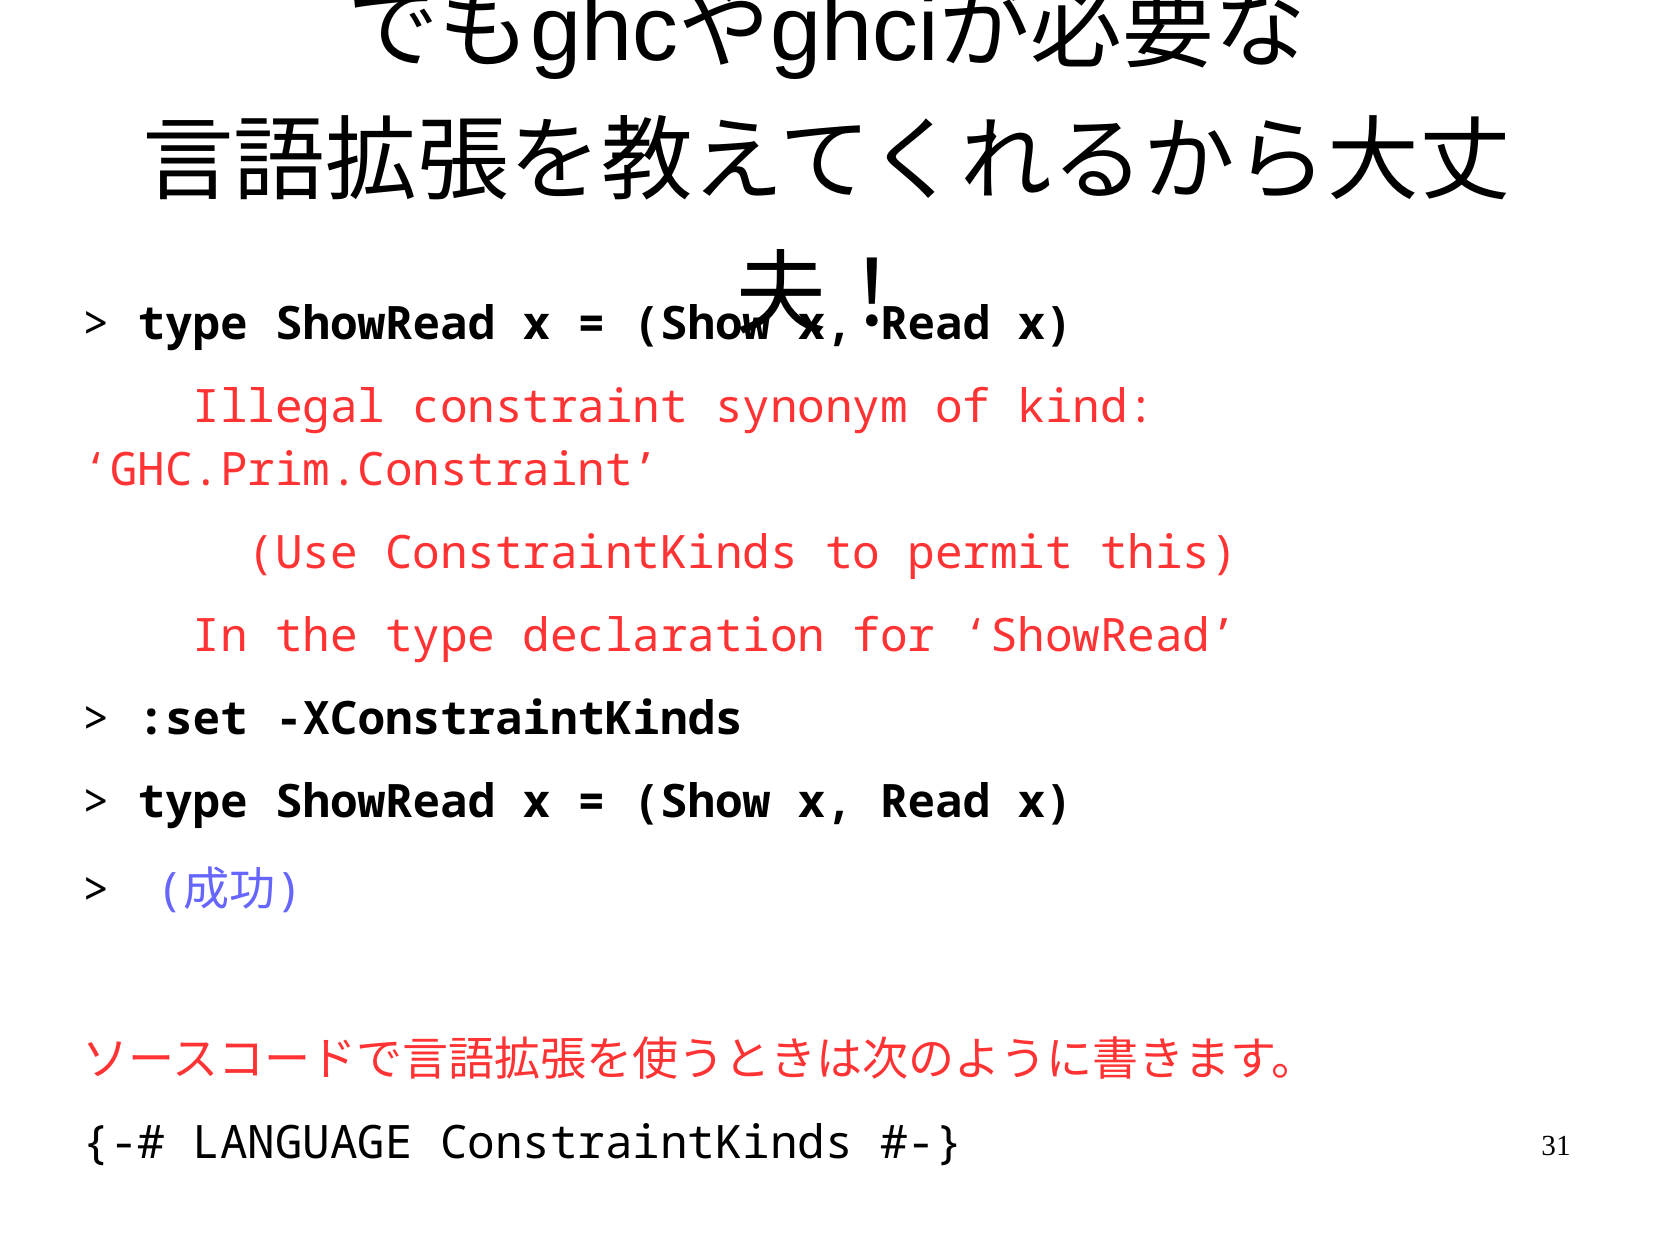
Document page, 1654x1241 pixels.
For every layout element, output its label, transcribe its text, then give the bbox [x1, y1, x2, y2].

list > type ShowRead x = (Show x, Read x) Illegal constraint synonym of kind: ‘GHC.Prim.Constraint’ (Use ConstraintKinds to permit this) In the type declaration for ‘ShowRead’ > :set -XConstraintKinds > type ShowRead x = (Show x, Read x) > (成功) ソースコードで言語拡張を使うときは次のように書きます。 {-# LANGUAGE ConstraintKinds #-} [82, 290, 1571, 1182]
title でもghcやghciが必要な 言語拡張を教えてくれるから大丈夫！ [82, 49, 1571, 257]
